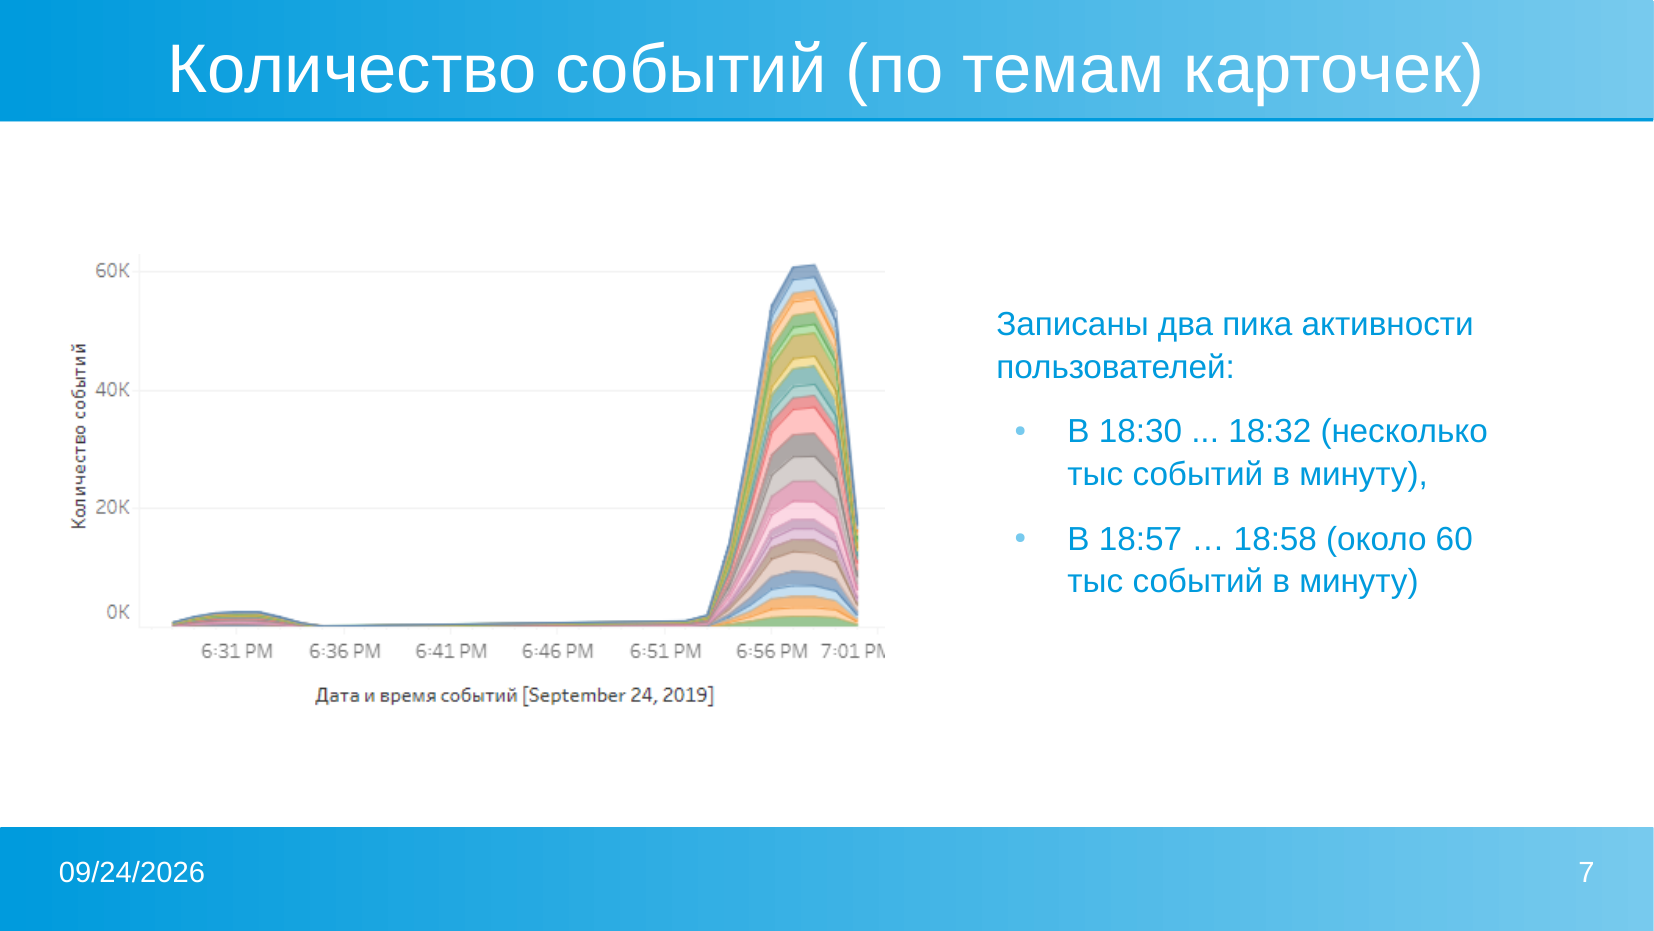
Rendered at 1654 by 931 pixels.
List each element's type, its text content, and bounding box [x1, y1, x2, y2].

title Количество событий (по темам карточек) [59, 29, 1595, 108]
picture [59, 254, 885, 713]
list Записаны два пика активности пользователей: В 18:30 ... 18:32 (несколько тыс событий в минуту), В 18:57 … 18:58 (около 60 тыс событий в минуту) [996, 187, 1538, 713]
